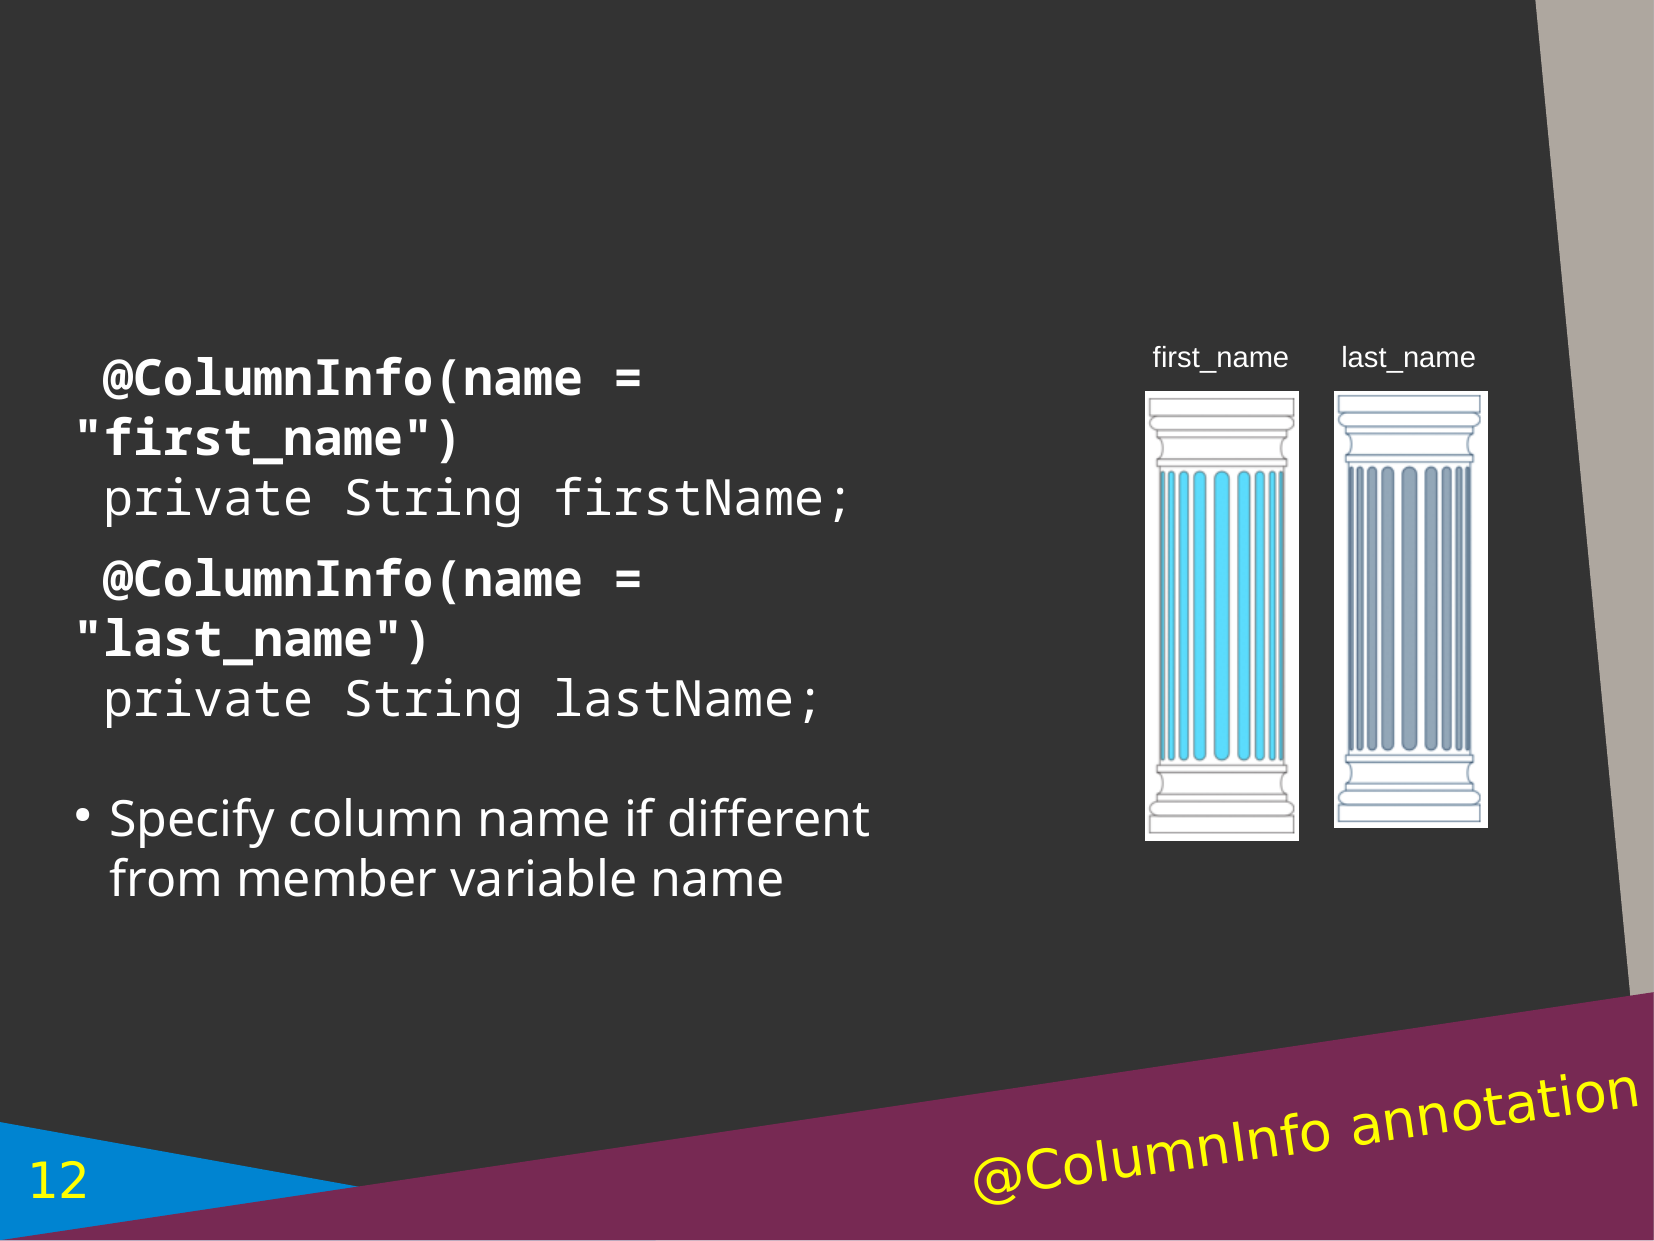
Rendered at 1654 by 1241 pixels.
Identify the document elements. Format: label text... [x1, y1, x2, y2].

picture [1334, 391, 1488, 828]
picture [1145, 391, 1299, 841]
text_box last_name [1326, 323, 1501, 378]
title @ColumnInfo annotation [956, 995, 1654, 1241]
list @ColumnInfo(name = "first_name") private String firstName; @ColumnInfo(name = "last_name") private String lastName; Specify column name if different from member variable name [58, 270, 1009, 837]
text_box first_name [1137, 323, 1312, 378]
